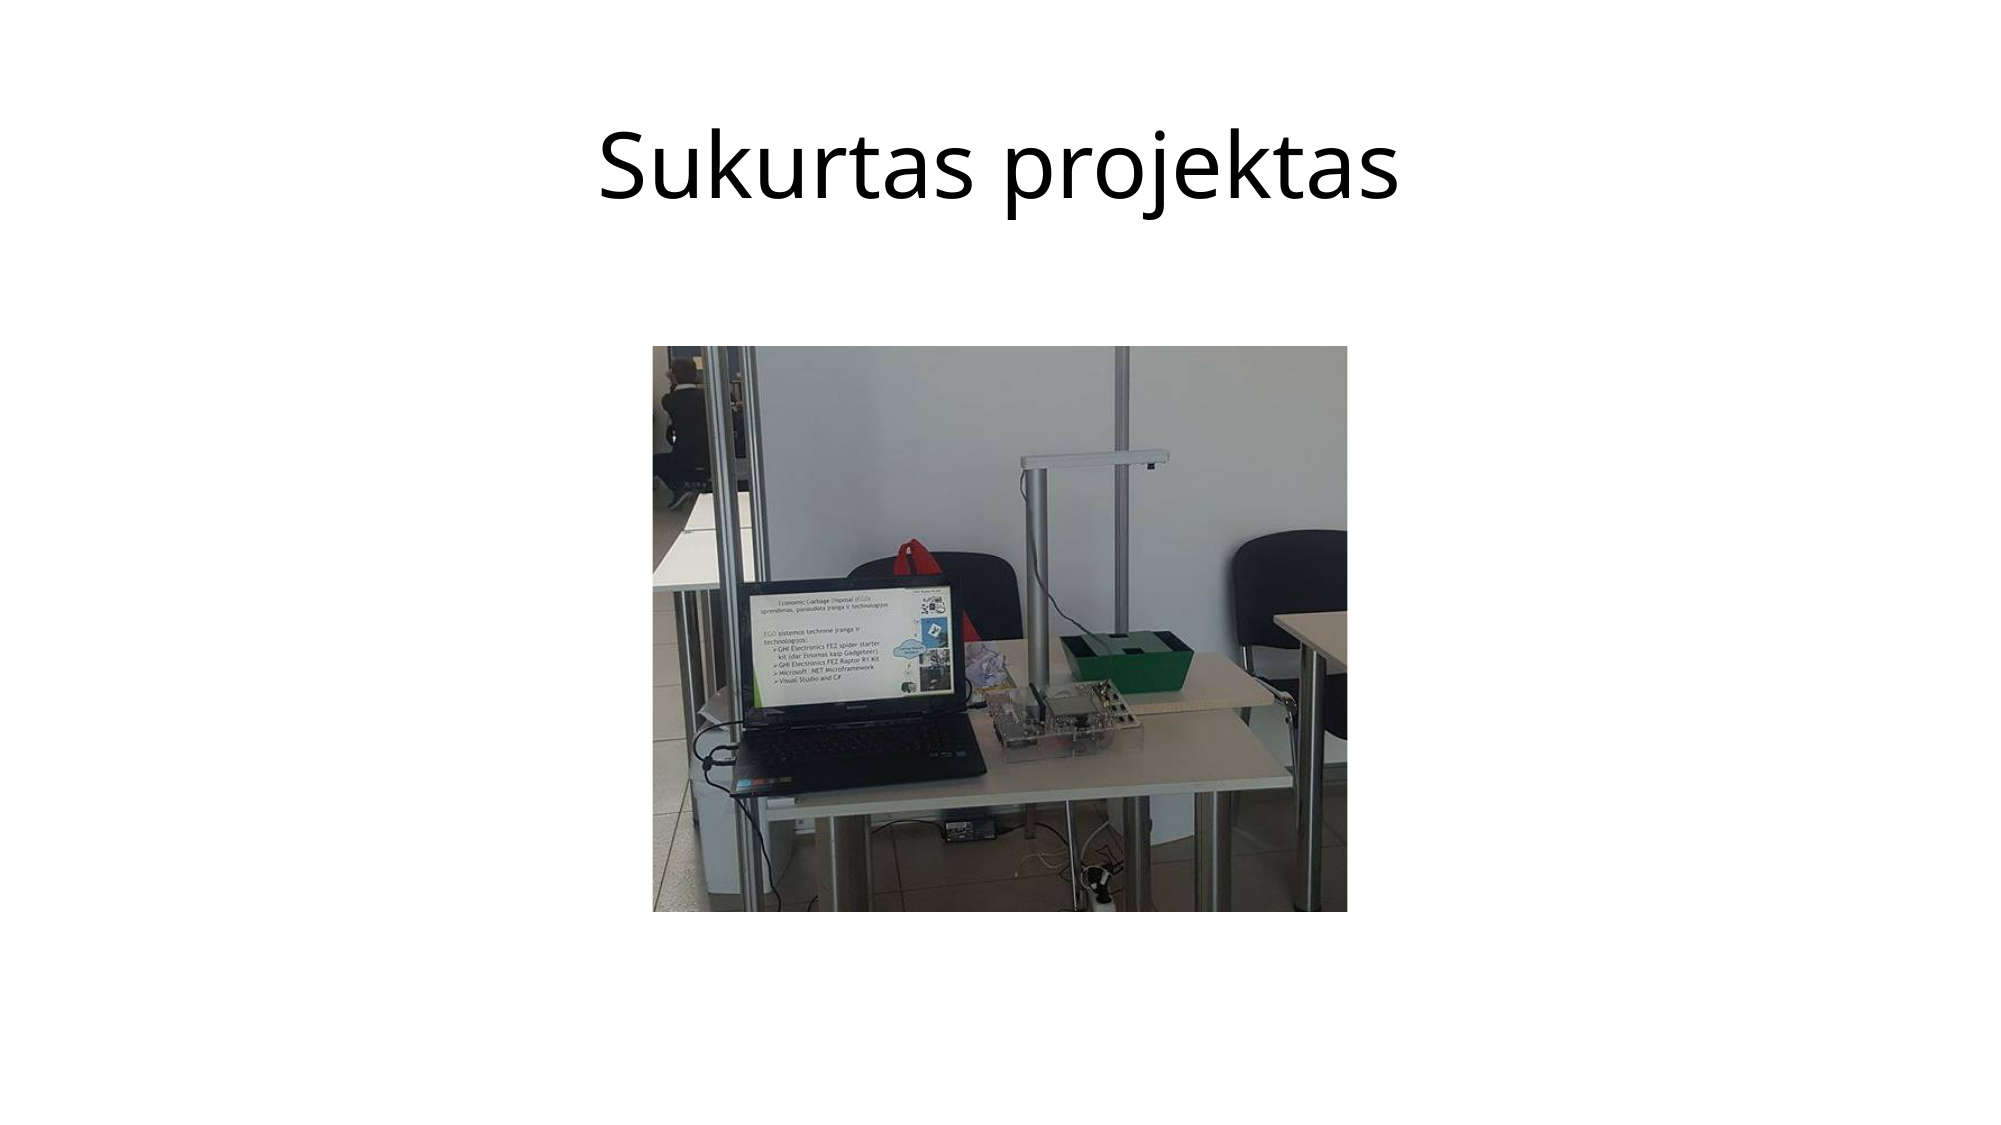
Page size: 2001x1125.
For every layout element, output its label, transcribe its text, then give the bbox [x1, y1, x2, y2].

title Sukurtas projektas [137, 59, 1863, 278]
picture [652, 346, 1348, 912]
